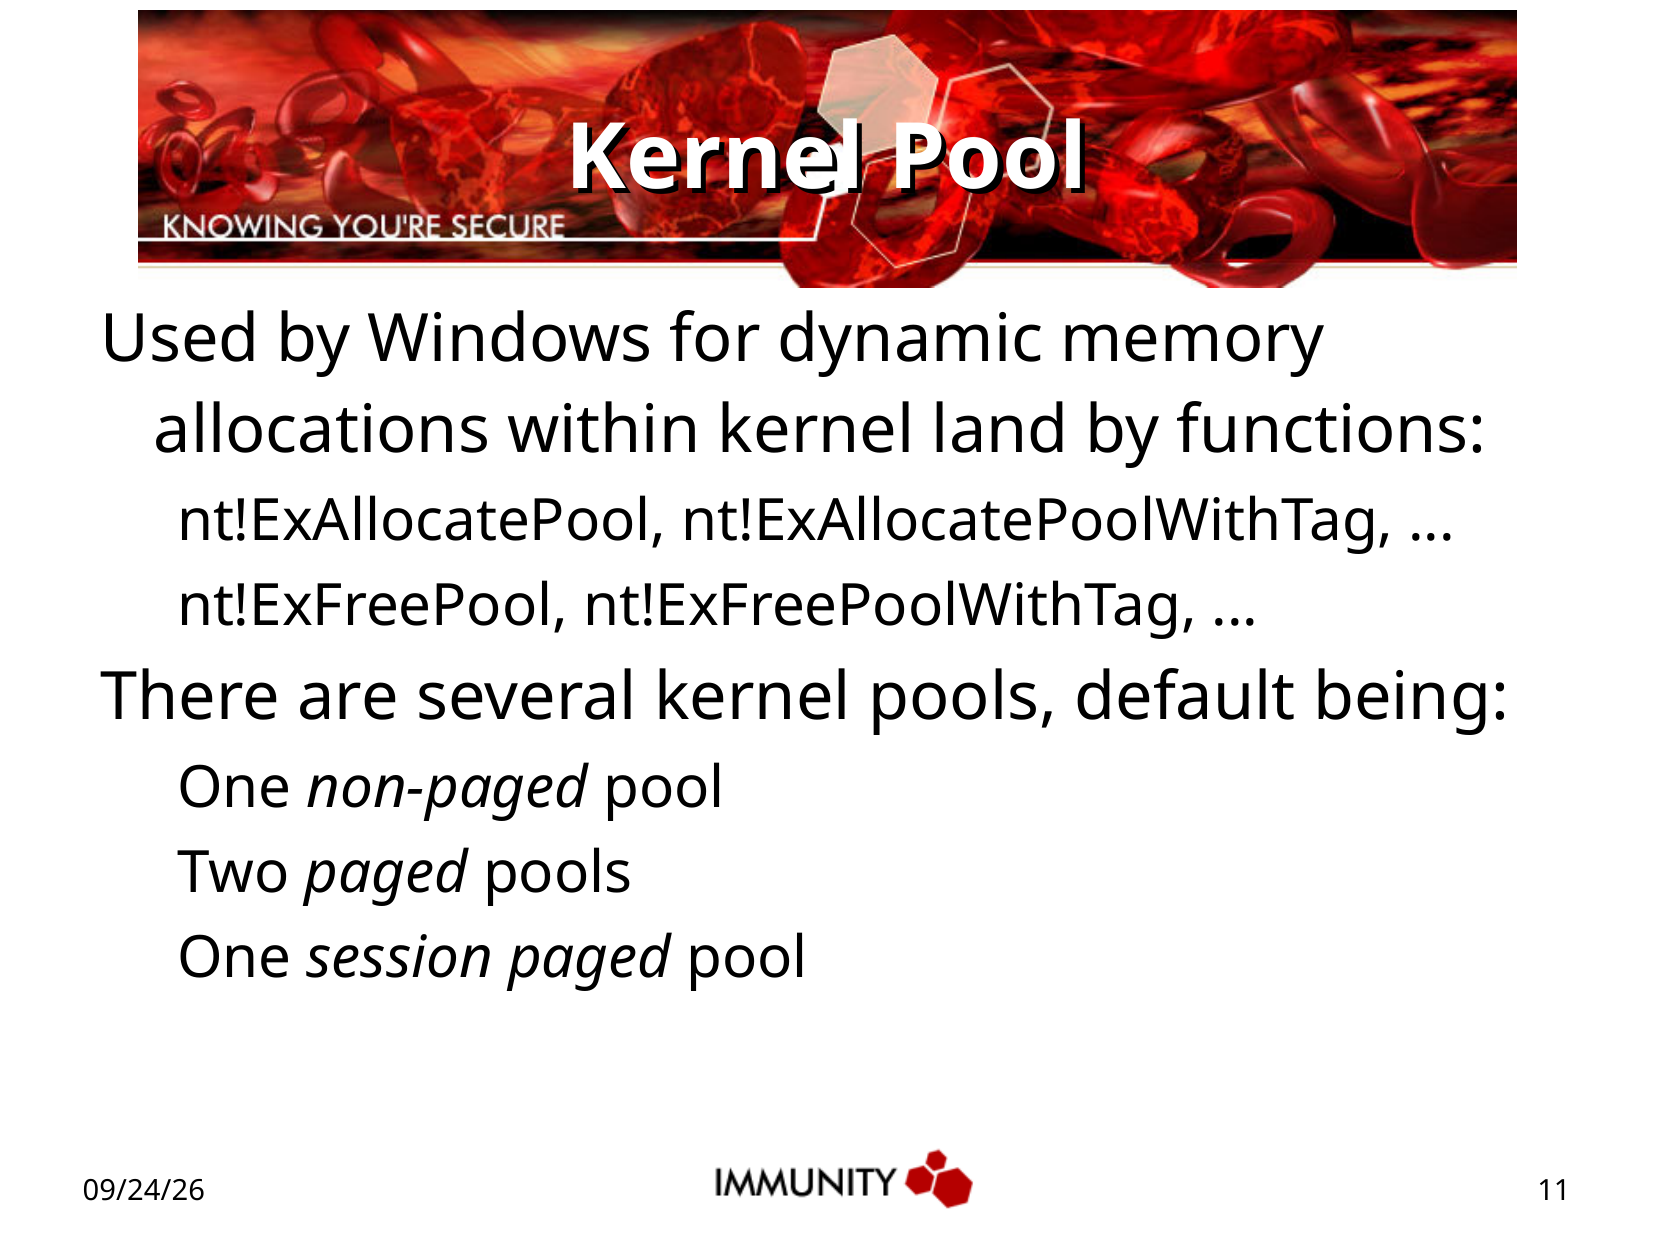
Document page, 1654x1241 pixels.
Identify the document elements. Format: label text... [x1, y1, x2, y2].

picture [138, 257, 1517, 288]
list Used by Windows for dynamic memory allocations within kernel land by functions: nt!ExAllocatePool, nt!ExAllocatePoolWithTag, ... nt!ExFreePool, nt!ExFreePoolWithTag, ... There are several kernel pools, default being: One non-paged pool Two paged pools One session paged pool [82, 290, 1571, 1094]
picture [138, 10, 1517, 49]
picture [694, 1130, 984, 1235]
title Kernel Pool [82, 49, 1571, 257]
